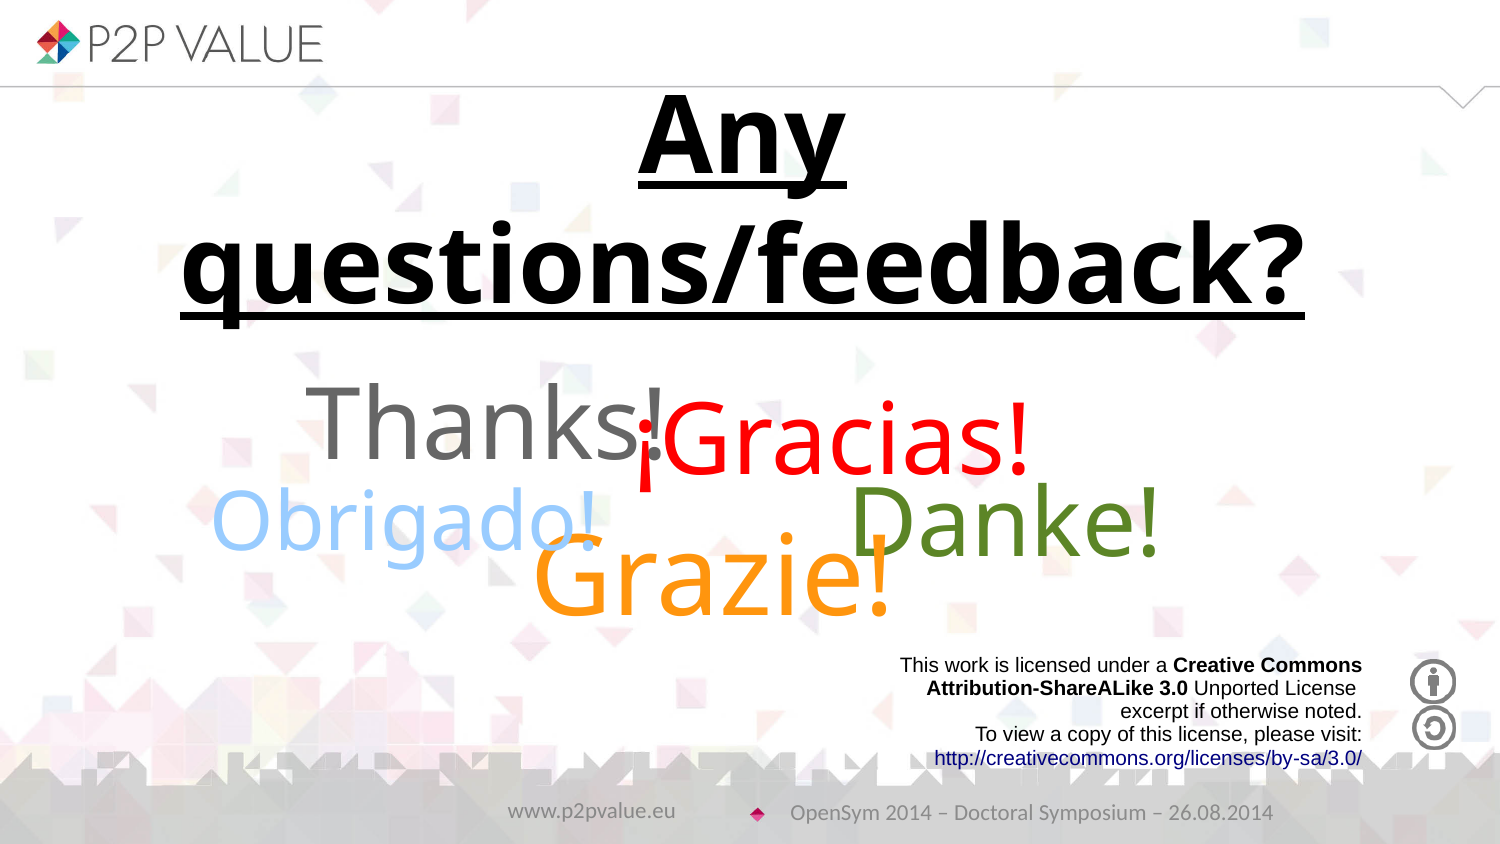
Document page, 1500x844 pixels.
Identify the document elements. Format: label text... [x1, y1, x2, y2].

title Thanks! [270, 376, 585, 420]
text_box OpenSym 2014 – Doctoral Symposium – 26.08.2014 [777, 788, 1470, 834]
text_box This work is licensed under a Creative Commons Attribution-ShareALike 3.0 Unported License excerpt if otherwise noted. To view a copy of this license, please visit: http://creativecommons.org/licenses/by-sa/3.0/ [885, 645, 1378, 801]
title Obrigado! [195, 420, 616, 616]
title Any questions/feedback? [150, 15, 1336, 376]
picture [0, 0, 1500, 844]
title ¡Gracias! [585, 376, 1081, 541]
text_box www.p2pvalue.eu [501, 789, 720, 829]
title Danke! [916, 420, 1201, 616]
title Grazie! [510, 541, 916, 661]
